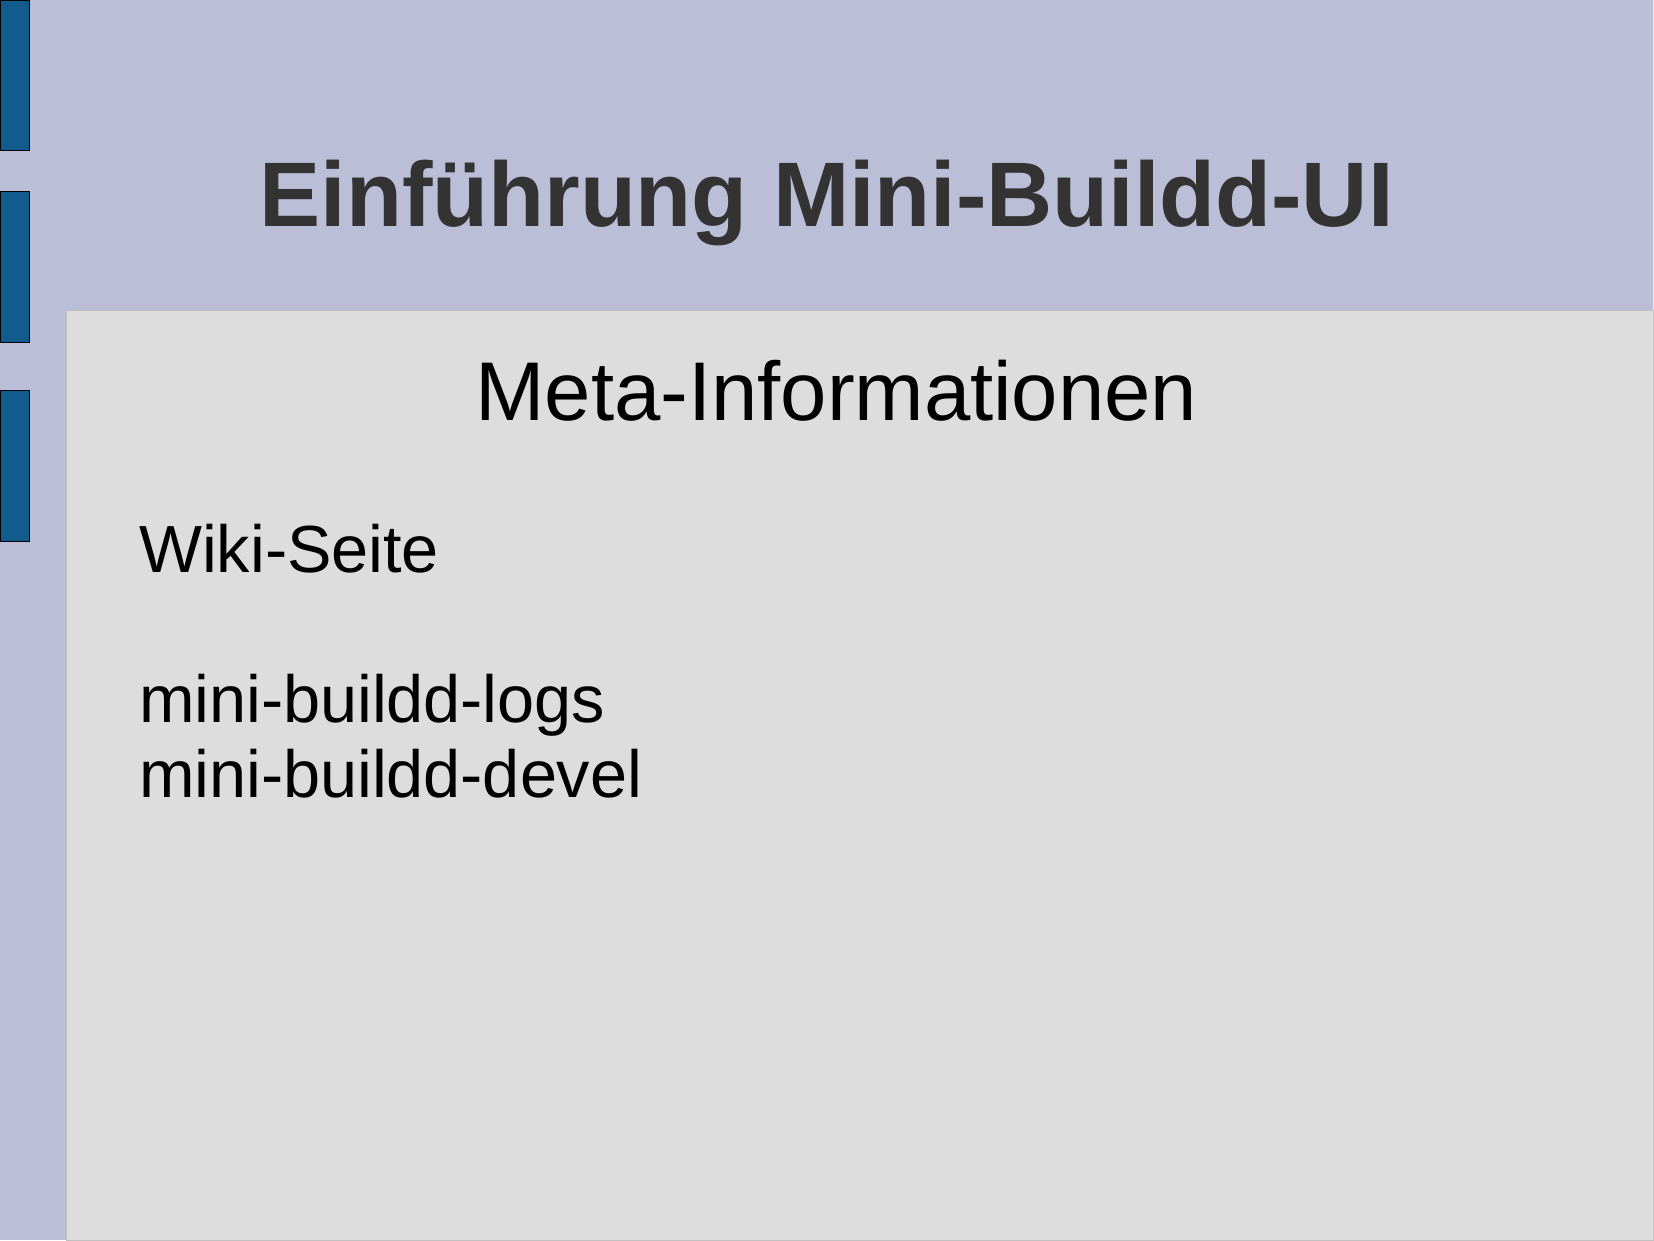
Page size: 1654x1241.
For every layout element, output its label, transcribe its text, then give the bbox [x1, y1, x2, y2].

title Einführung Mini-Buildd-UI [121, 98, 1534, 291]
list Meta-Informationen Wiki-Seite mini-buildd-logs mini-buildd-devel [121, 344, 1534, 1112]
